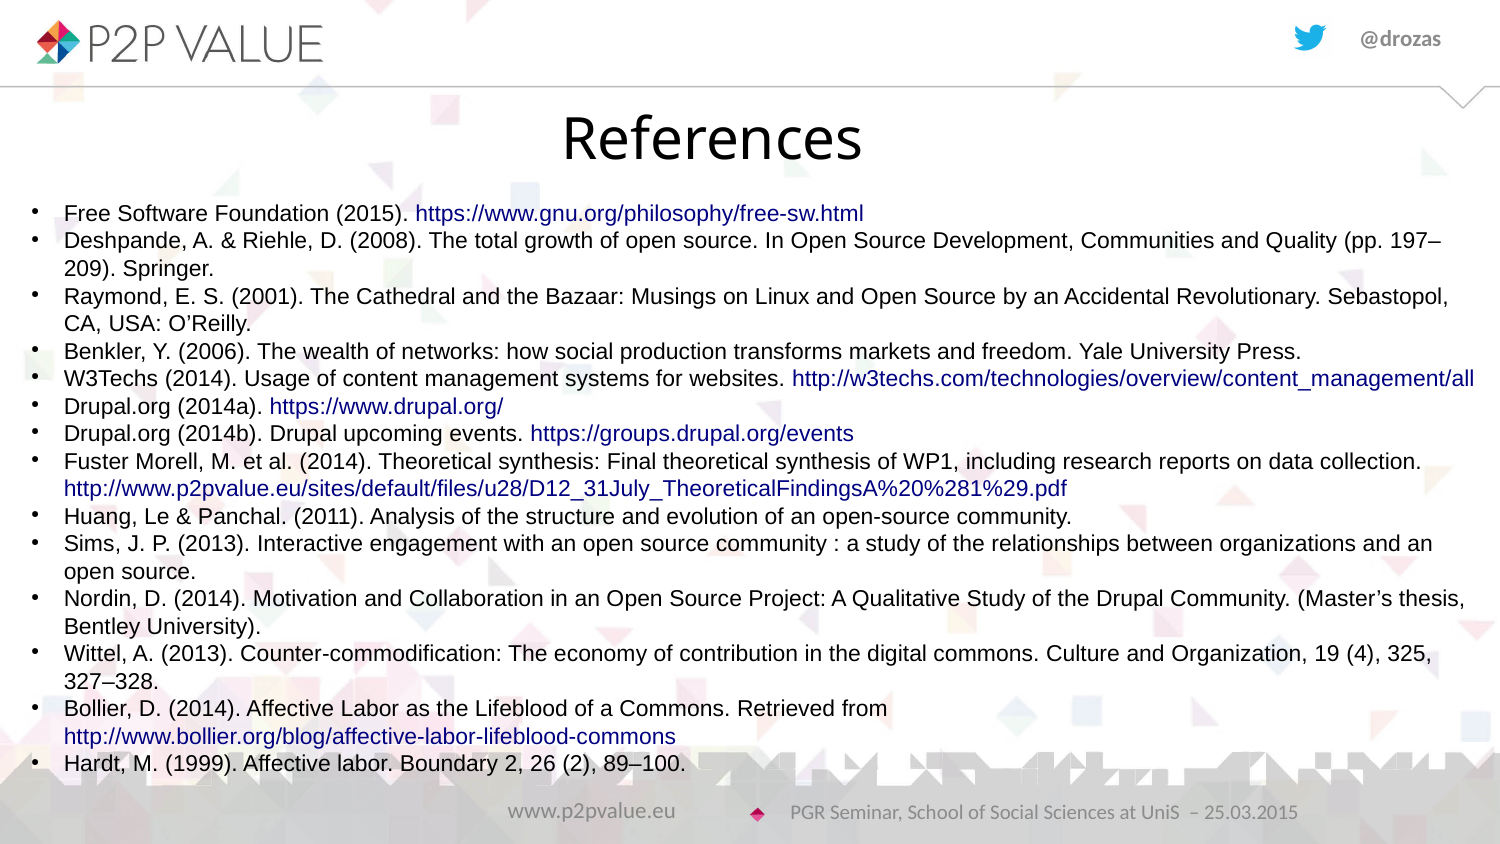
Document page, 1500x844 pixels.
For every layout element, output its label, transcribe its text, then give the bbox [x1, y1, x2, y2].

picture [0, 0, 1500, 844]
subtitle Free Software Foundation (2015). https://www.gnu.org/philosophy/free-sw.html Deshpande, A. & Riehle, D. (2008). The total growth of open source. In Open Source Development, Communities and Quality (pp. 197–209). Springer. Raymond, E. S. (2001). The Cathedral and the Bazaar: Musings on Linux and Open Source by an Accidental Revolutionary. Sebastopol, CA, USA: O’Reilly. Benkler, Y. (2006). The wealth of networks: how social production transforms markets and freedom. Yale University Press. W3Techs (2014). Usage of content management systems for websites. http://w3techs.com/technologies/overview/content_management/all Drupal.org (2014a). https://www.drupal.org/ Drupal.org (2014b). Drupal upcoming events. https://groups.drupal.org/events Fuster Morell, M. et al. (2014). Theoretical synthesis: Final theoretical synthesis of WP1, including research reports on data collection. http://www.p2pvalue.eu/sites/default/files/u28/D12_31July_TheoreticalFindingsA%20%281%29.pdf Huang, Le & Panchal. (2011). Analysis of the structure and evolution of an open-source community. Sims, J. P. (2013). Interactive engagement with an open source community : a study of the relationships between organizations and an open source. Nordin, D. (2014). Motivation and Collaboration in an Open Source Project: A Qualitative Study of the Drupal Community. (Master’s thesis, Bentley University). Wittel, A. (2013). Counter-commodification: The economy of contribution in the digital commons. Culture and Organization, 19 (4), 325, 327–328. Bollier, D. (2014). Affective Labor as the Lifeblood of a Commons. Retrieved from http://www.bollier.org/blog/affective-labor-lifeblood-commons Hardt, M. (1999). Affective labor. Boundary 2, 26 (2), 89–100. [17, 191, 1499, 796]
text_box PGR Seminar, School of Social Sciences at UniS – 25.03.2015 [777, 788, 1470, 834]
text_box @drozas [1333, 15, 1455, 60]
title References [60, 92, 1366, 181]
text_box www.p2pvalue.eu [501, 789, 720, 829]
